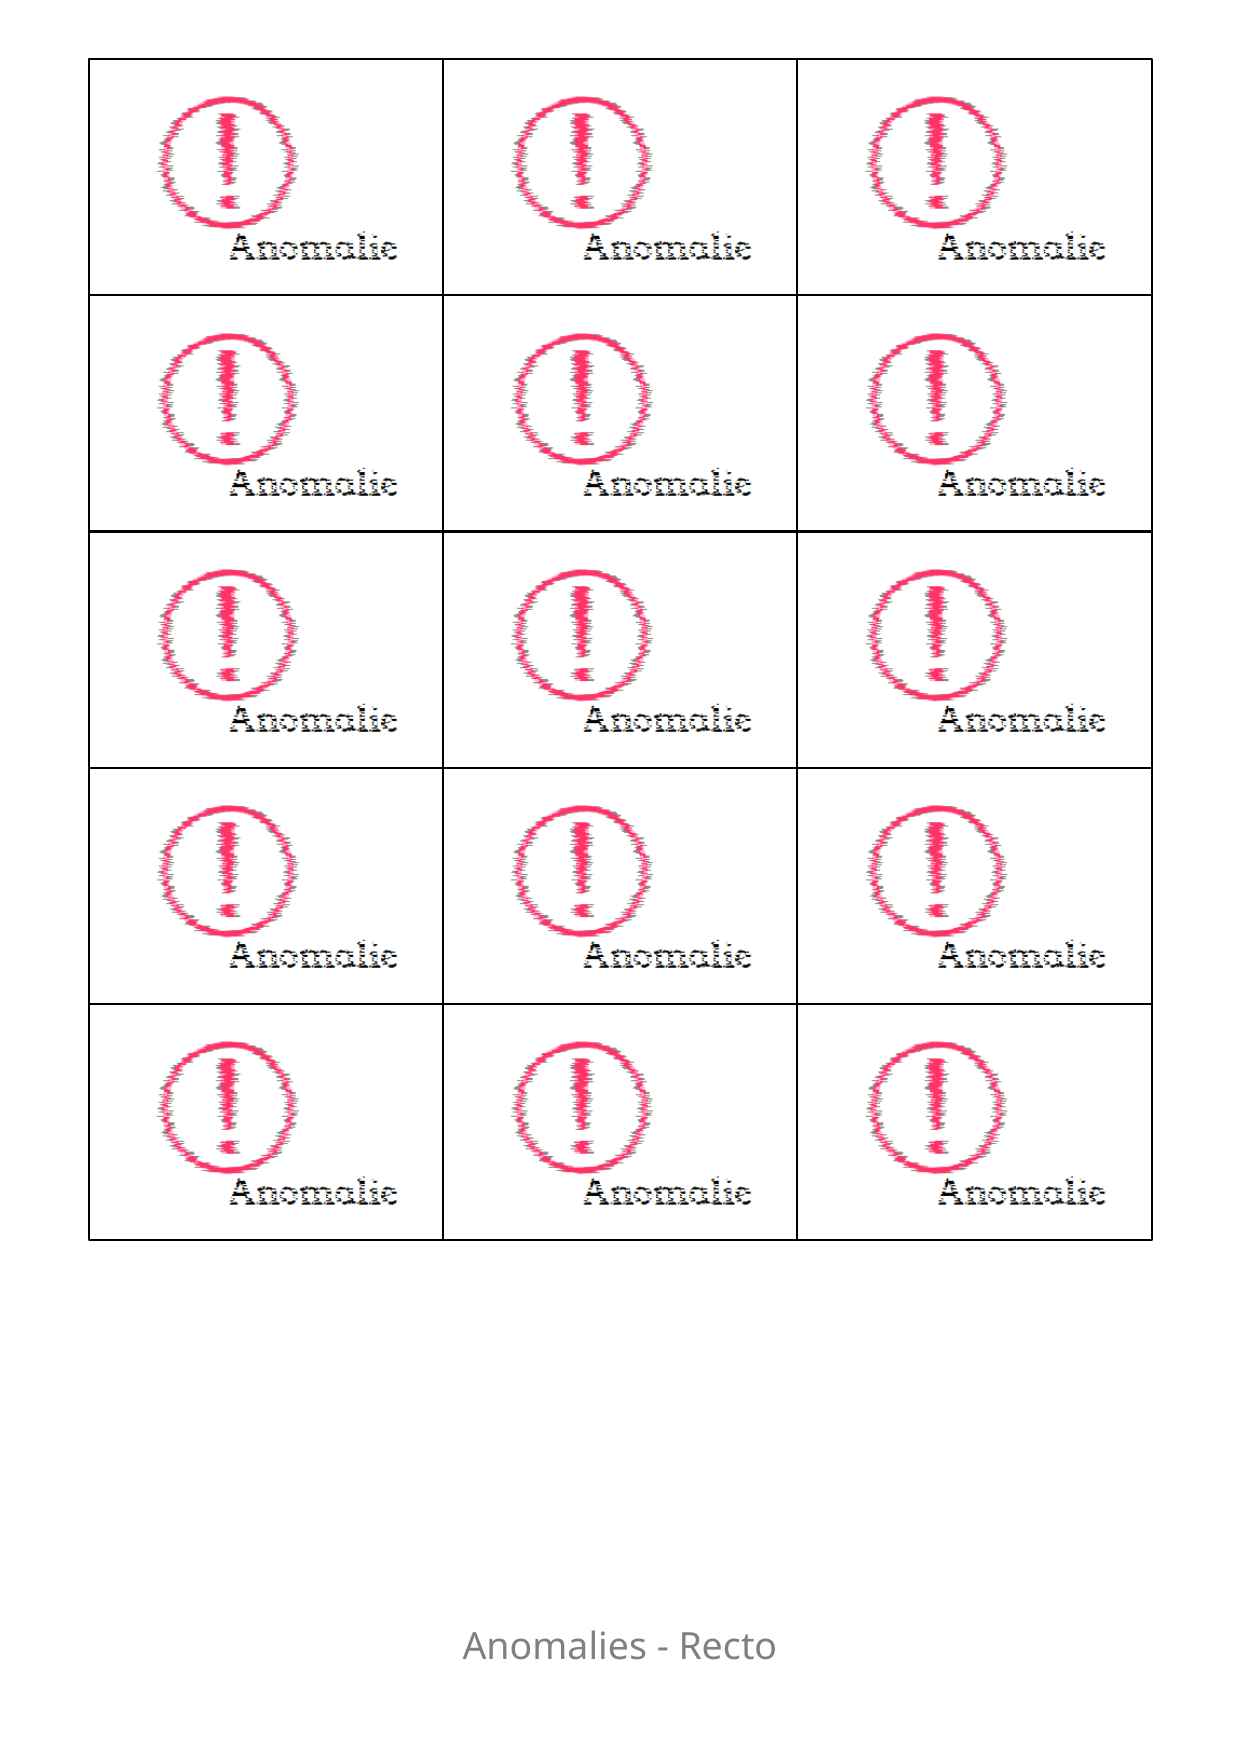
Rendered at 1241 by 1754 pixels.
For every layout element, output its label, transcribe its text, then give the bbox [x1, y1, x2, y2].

picture [808, 68, 1141, 290]
picture [99, 68, 433, 290]
picture [99, 777, 433, 999]
picture [808, 777, 1141, 999]
picture [99, 305, 433, 526]
text_box Anomalies - Recto [59, 1594, 1182, 1695]
picture [453, 541, 787, 762]
picture [99, 1013, 433, 1235]
picture [453, 1013, 787, 1235]
picture [808, 305, 1141, 526]
picture [99, 541, 433, 762]
text_box [88, 59, 1152, 1241]
picture [453, 68, 787, 290]
picture [453, 305, 787, 526]
picture [453, 777, 787, 999]
picture [808, 1013, 1141, 1235]
picture [808, 541, 1141, 762]
